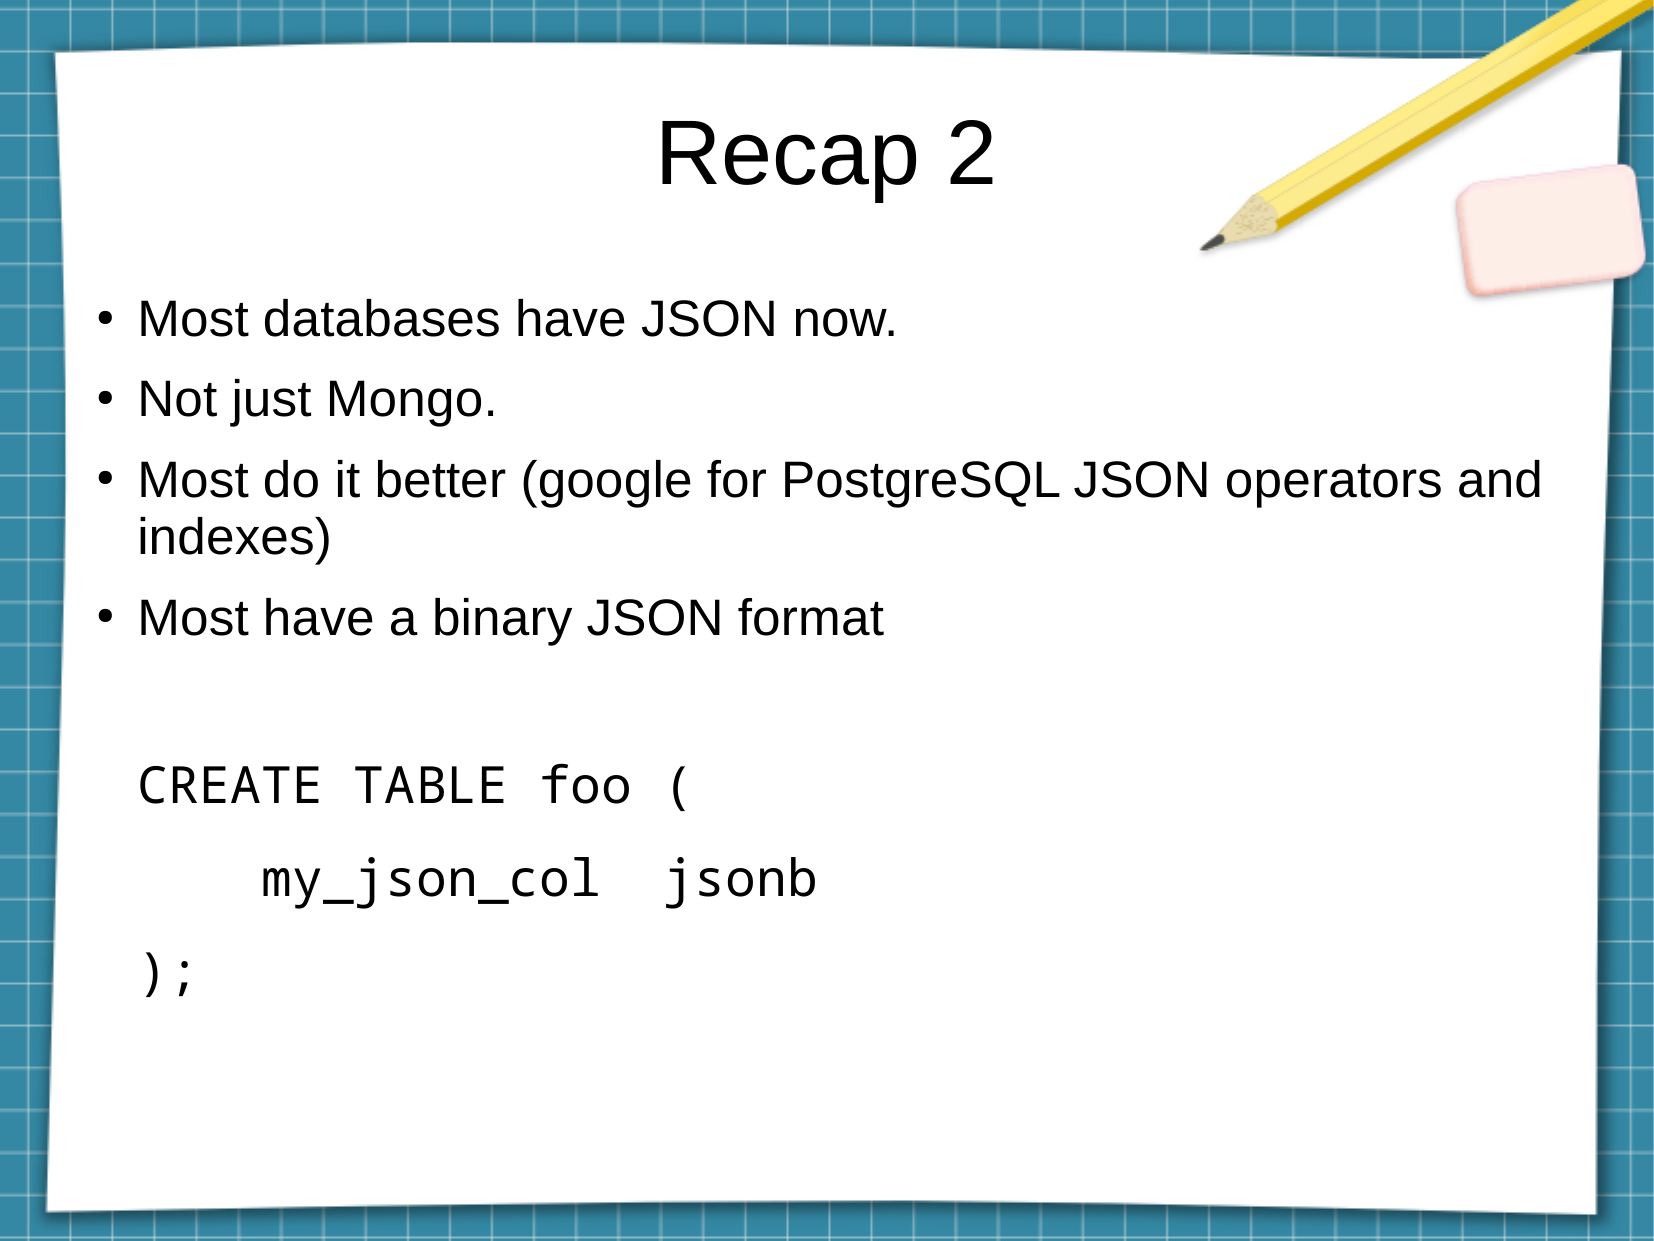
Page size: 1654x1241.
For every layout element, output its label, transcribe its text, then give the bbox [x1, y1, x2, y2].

list Most databases have JSON now. Not just Mongo. Most do it better (google for PostgreSQL JSON operators and indexes) Most have a binary JSON format CREATE TABLE foo ( my_json_col jsonb ); [82, 290, 1571, 1010]
picture [0, 0, 1654, 1241]
title Recap 2 [82, 49, 1571, 257]
